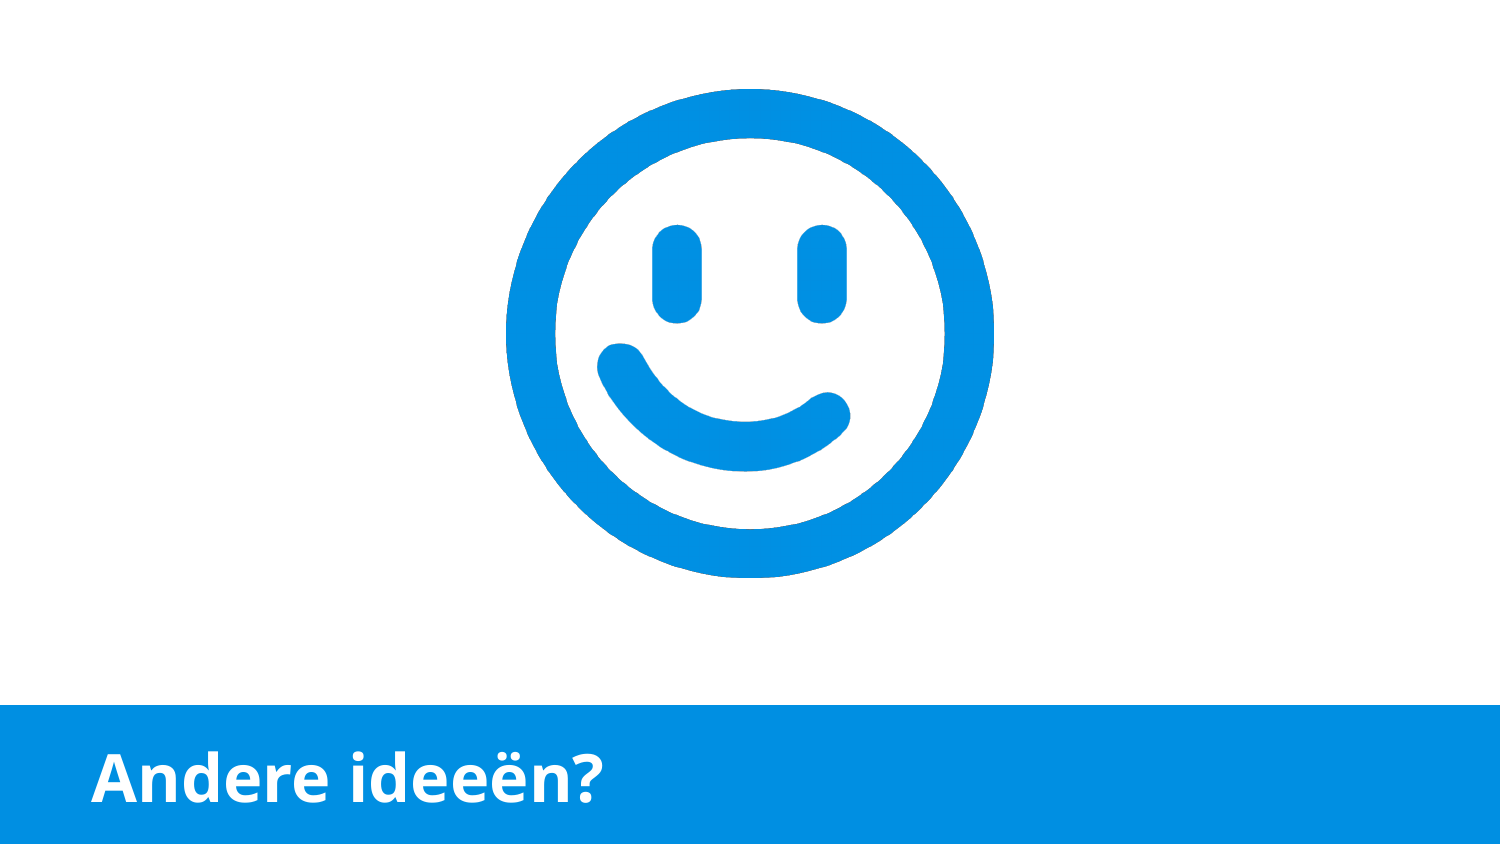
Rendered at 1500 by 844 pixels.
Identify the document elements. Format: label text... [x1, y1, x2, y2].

picture [0, 705, 1500, 844]
title Andere ideeën? [76, 721, 1500, 828]
picture [506, 89, 994, 578]
